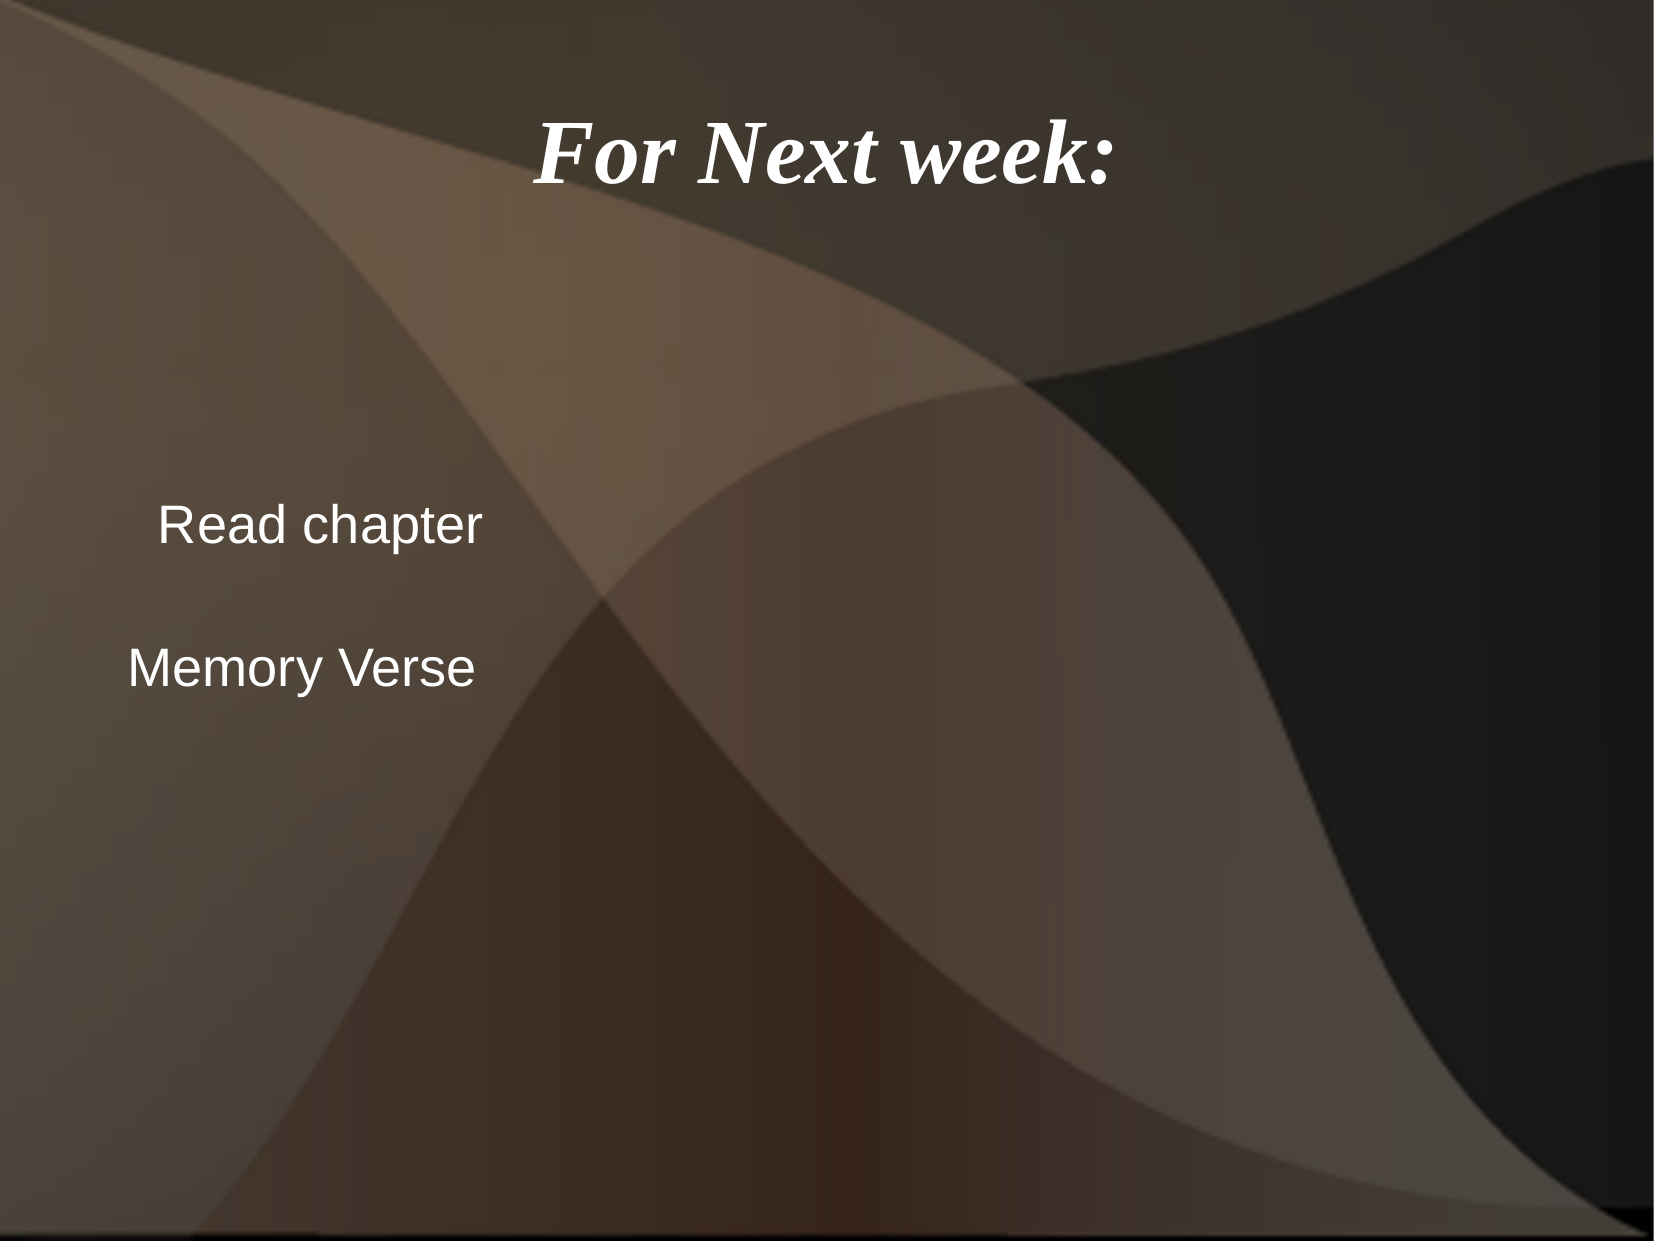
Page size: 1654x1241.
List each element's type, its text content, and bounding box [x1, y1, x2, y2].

text_box Memory Verse [112, 630, 493, 706]
picture [0, 0, 1654, 1241]
title For Next week: [82, 56, 1571, 250]
text_box Read chapter [143, 487, 515, 563]
